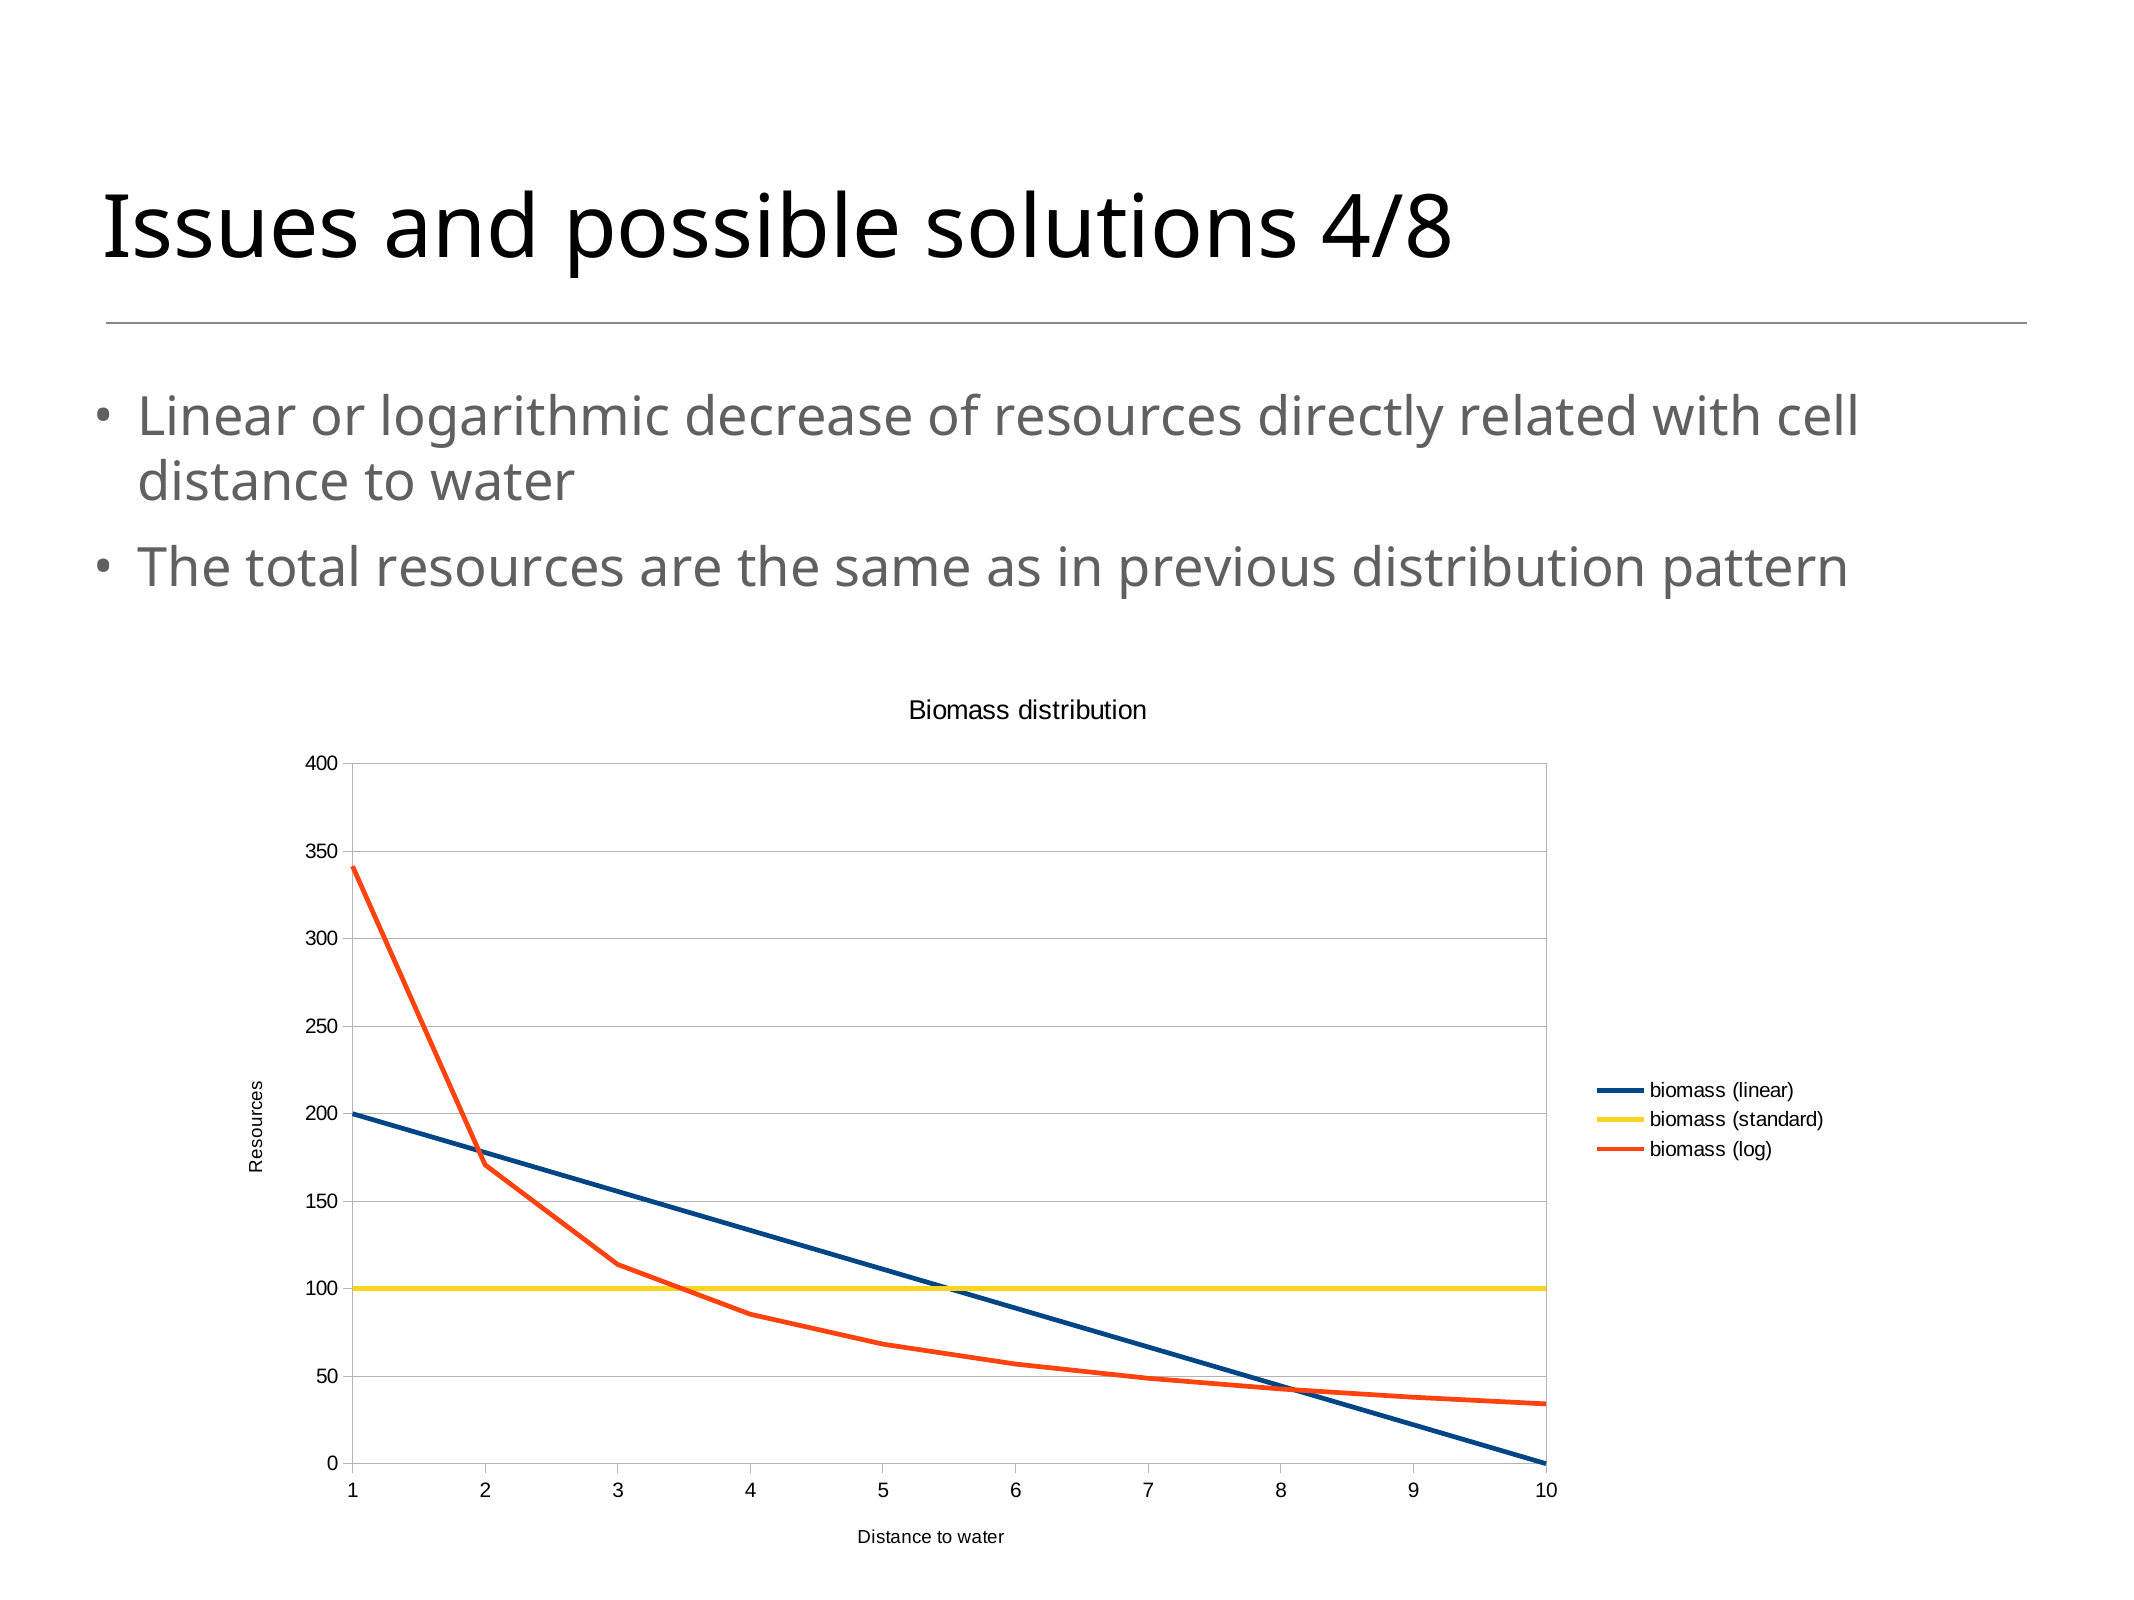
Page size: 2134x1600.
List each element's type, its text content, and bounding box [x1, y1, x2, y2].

title Issues and possible solutions 4/8 [93, 54, 2040, 284]
text_box Linear or logarithmic decrease of resources directly related with cell distance to water The total resources are the same as in previous distribution pattern [93, 381, 2040, 1459]
chart [212, 661, 1843, 1579]
